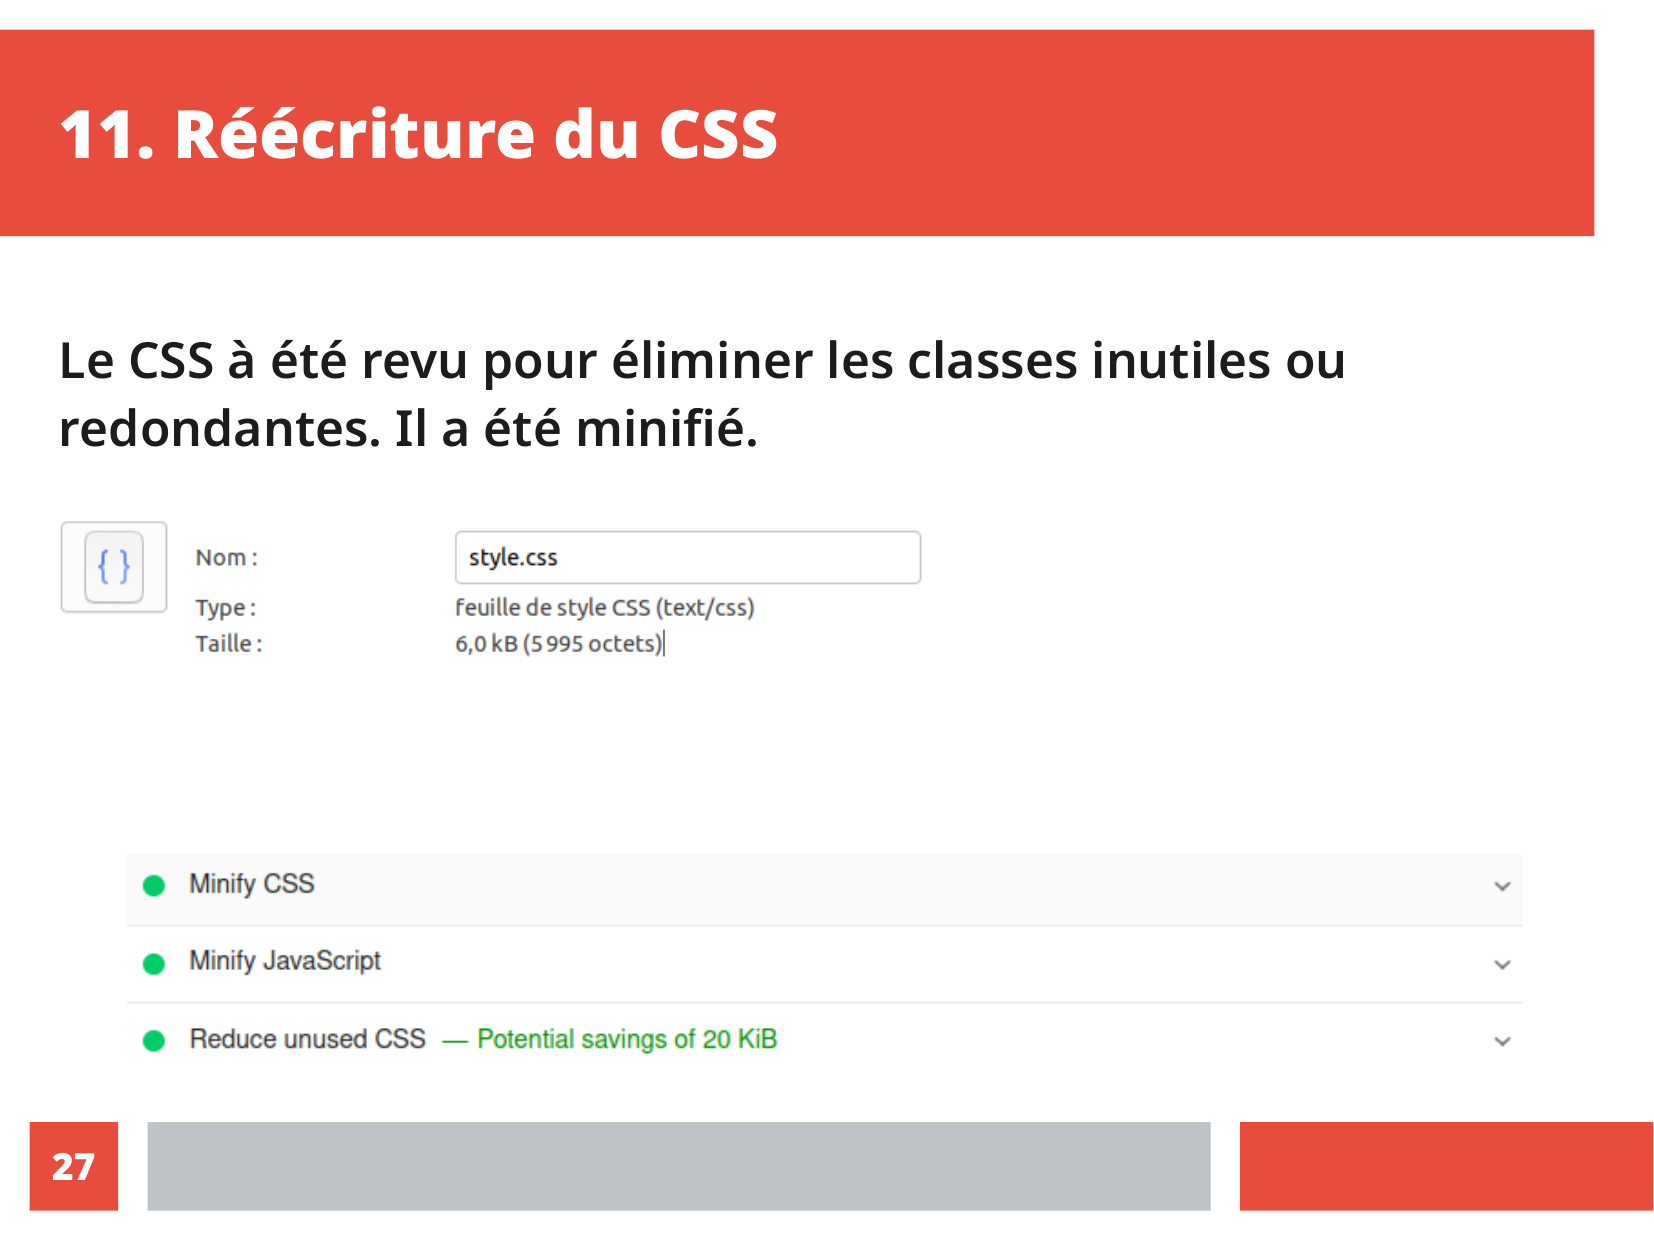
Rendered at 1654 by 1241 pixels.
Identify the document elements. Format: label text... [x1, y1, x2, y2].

list Le CSS à été revu pour éliminer les classes inutiles ou redondantes. Il a été minifié. [59, 324, 1593, 462]
title 11. Réécriture du CSS [59, 59, 1595, 207]
picture [127, 854, 1523, 1077]
picture [58, 517, 931, 663]
